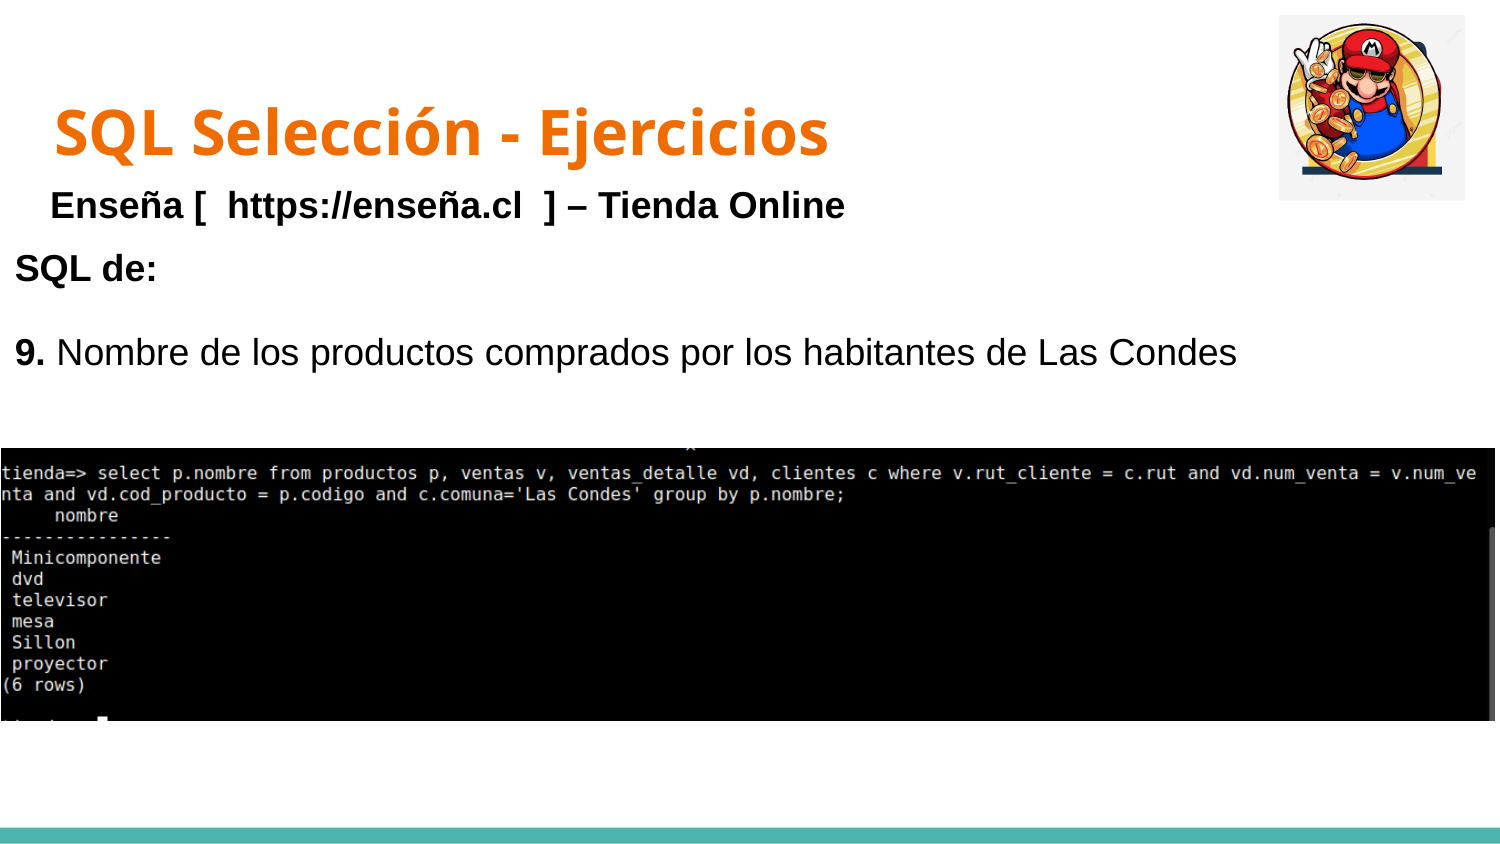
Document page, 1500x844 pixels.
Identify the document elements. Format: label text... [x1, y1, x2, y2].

picture [1, 448, 1495, 721]
picture [1279, 15, 1465, 201]
title SQL Selección - Ejercicios [39, 72, 1279, 177]
text_box Enseña [ https://enseña.cl ] – Tienda Online [35, 177, 1323, 234]
text_box SQL de: 9. Nombre de los productos comprados por los habitantes de Las Condes [0, 239, 1500, 674]
